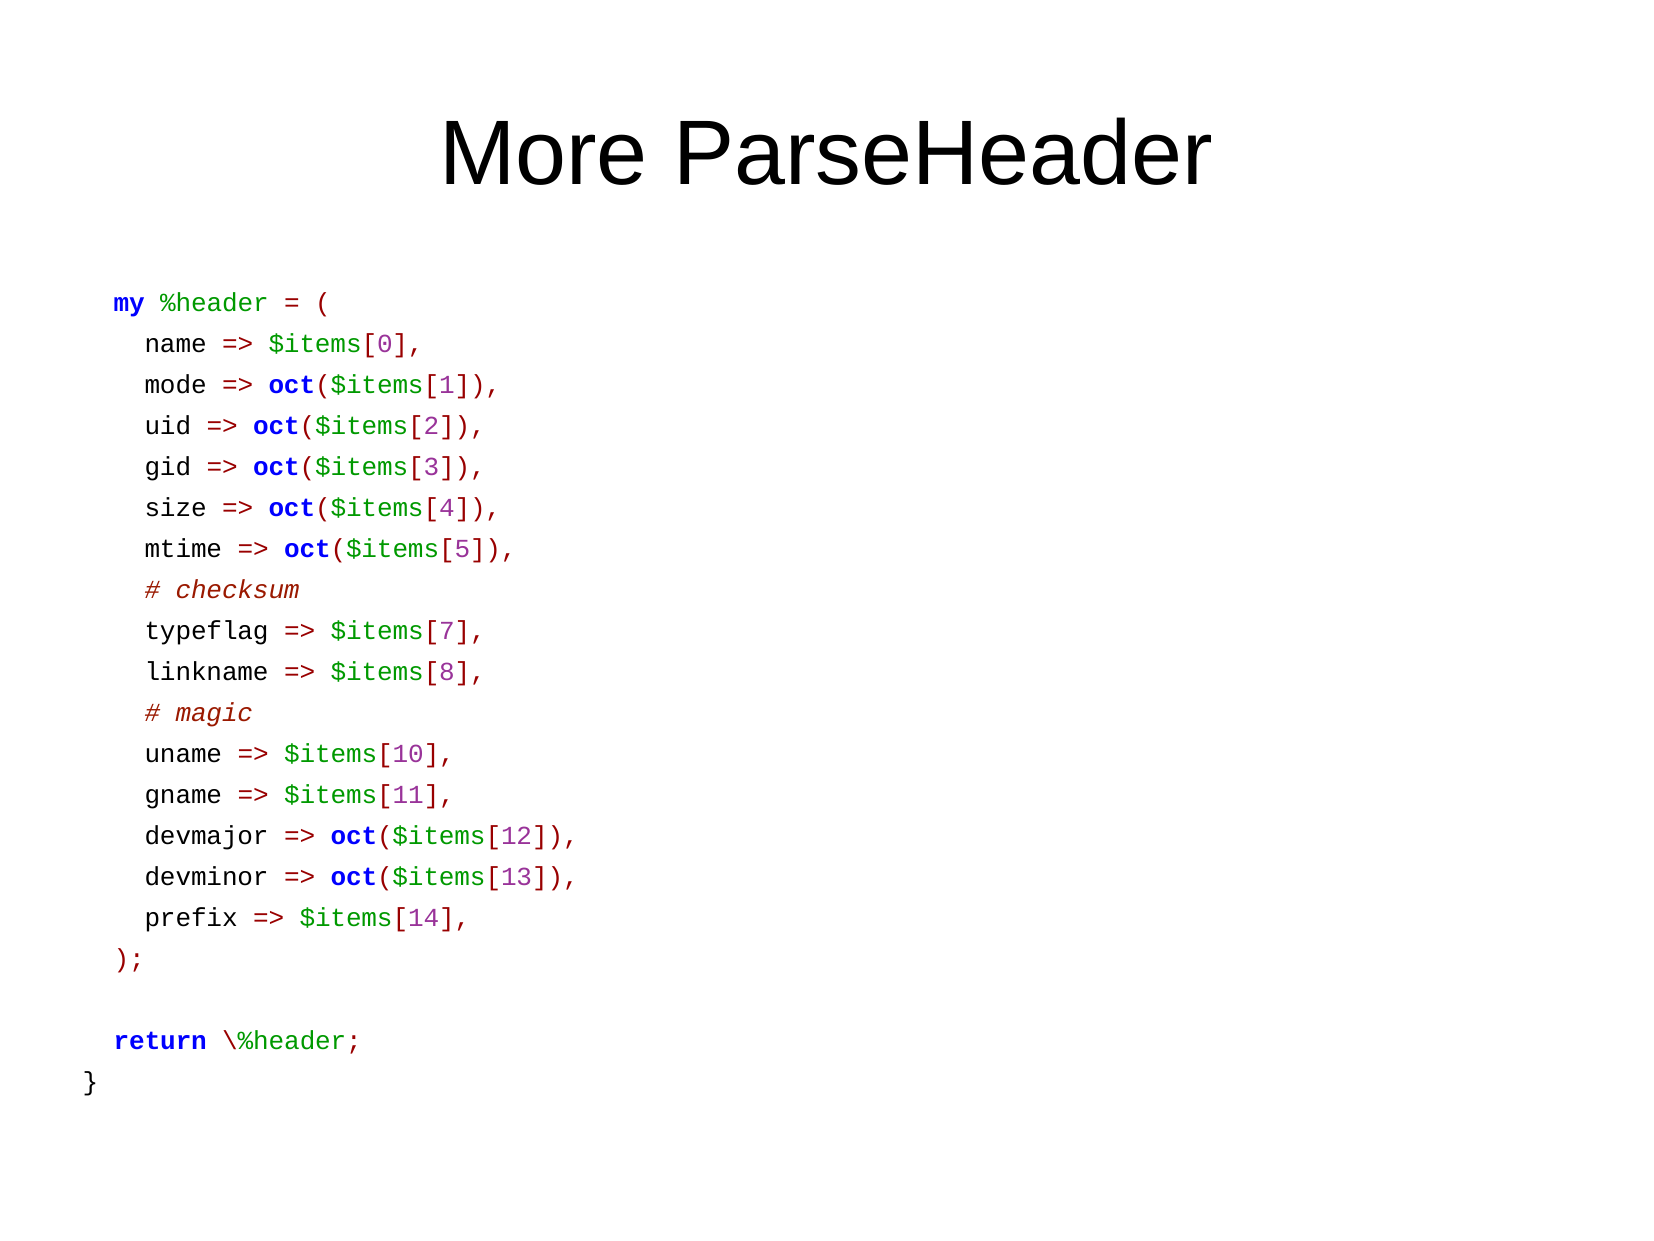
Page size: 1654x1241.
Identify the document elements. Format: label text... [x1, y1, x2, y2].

list my %header = ( name => $items[0], mode => oct($items[1]), uid => oct($items[2]), gid => oct($items[3]), size => oct($items[4]), mtime => oct($items[5]), # checksum typeflag => $items[7], linkname => $items[8], # magic uname => $items[10], gname => $items[11], devmajor => oct($items[12]), devminor => oct($items[13]), prefix => $items[14], ); return \%header; } [82, 290, 1571, 1109]
title More ParseHeader [82, 49, 1571, 257]
